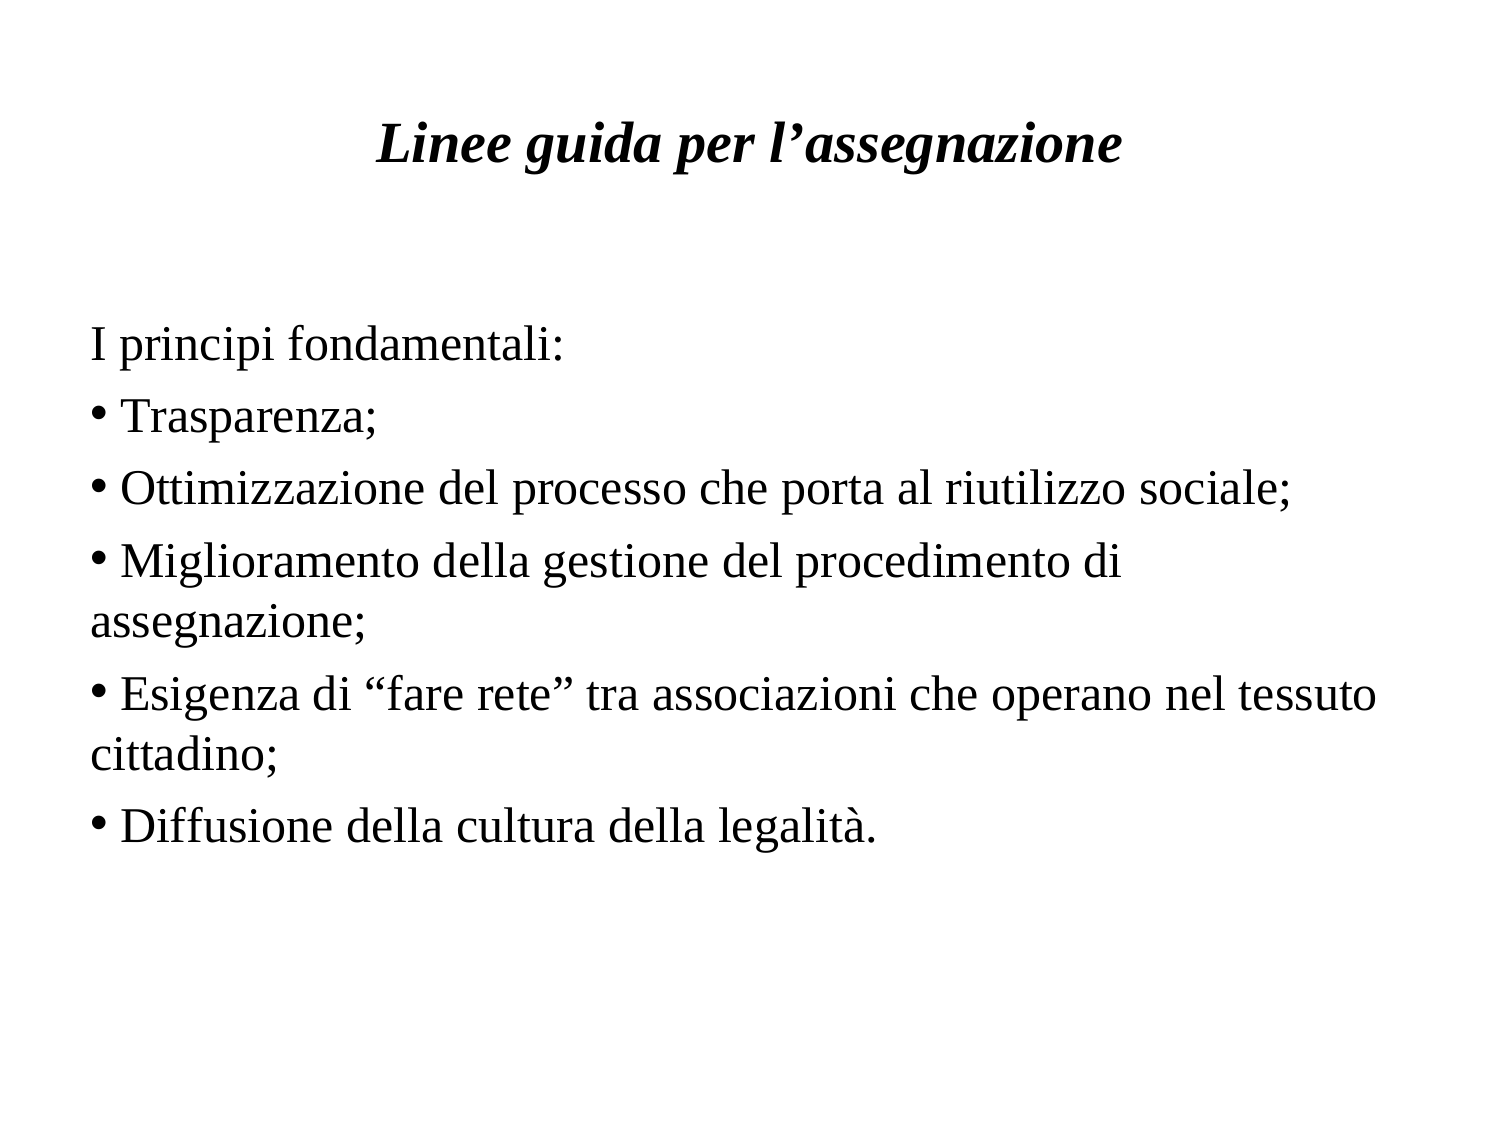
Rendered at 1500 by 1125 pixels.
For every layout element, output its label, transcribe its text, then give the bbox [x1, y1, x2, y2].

title Linee guida per l’assegnazione [75, 45, 1426, 233]
list I principi fondamentali: Trasparenza; Ottimizzazione del processo che porta al riutilizzo sociale; Miglioramento della gestione del procedimento di assegnazione; Esigenza di “fare rete” tra associazioni che operano nel tessuto cittadino; Diffusione della cultura della legalità. [75, 302, 1426, 1005]
